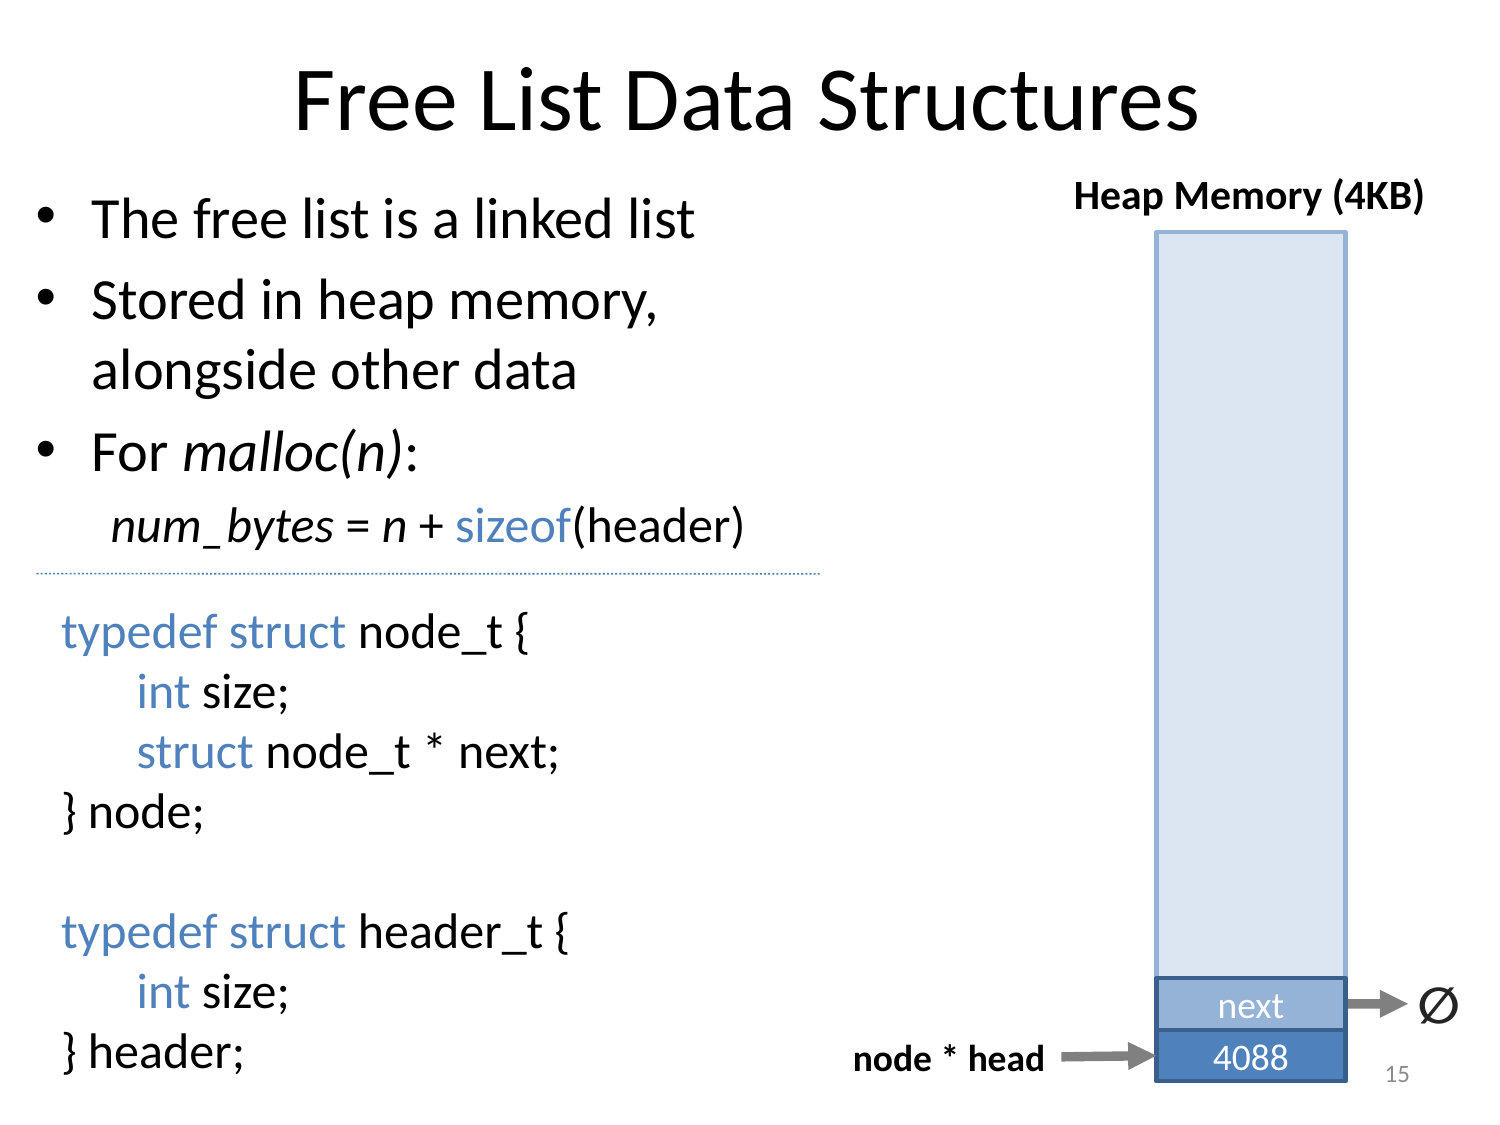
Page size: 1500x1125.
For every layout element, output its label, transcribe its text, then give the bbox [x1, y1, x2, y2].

text_box next [1156, 978, 1346, 1029]
list The free list is a linked list Stored in heap memory, alongside other data For malloc(n): num_bytes = n + sizeof(header) [20, 172, 820, 484]
text_box node * head [838, 1026, 1061, 1087]
slide_number <number> [1131, 1042, 1156, 1054]
text_box typedef struct node_t { int size; struct node_t * next; } node; typedef struct header_t { int size; } header; [46, 590, 624, 1086]
text_box 4088 [1156, 1029, 1346, 1082]
text_box [1156, 232, 1346, 978]
title Free List Data Structures [7, 0, 1488, 188]
text_box Heap Memory (4KB) [1059, 160, 1441, 226]
slide_number <number> [1074, 1042, 1425, 1103]
text_box ∅ [1402, 966, 1475, 1041]
slide_number <number> [1074, 1042, 1128, 1051]
